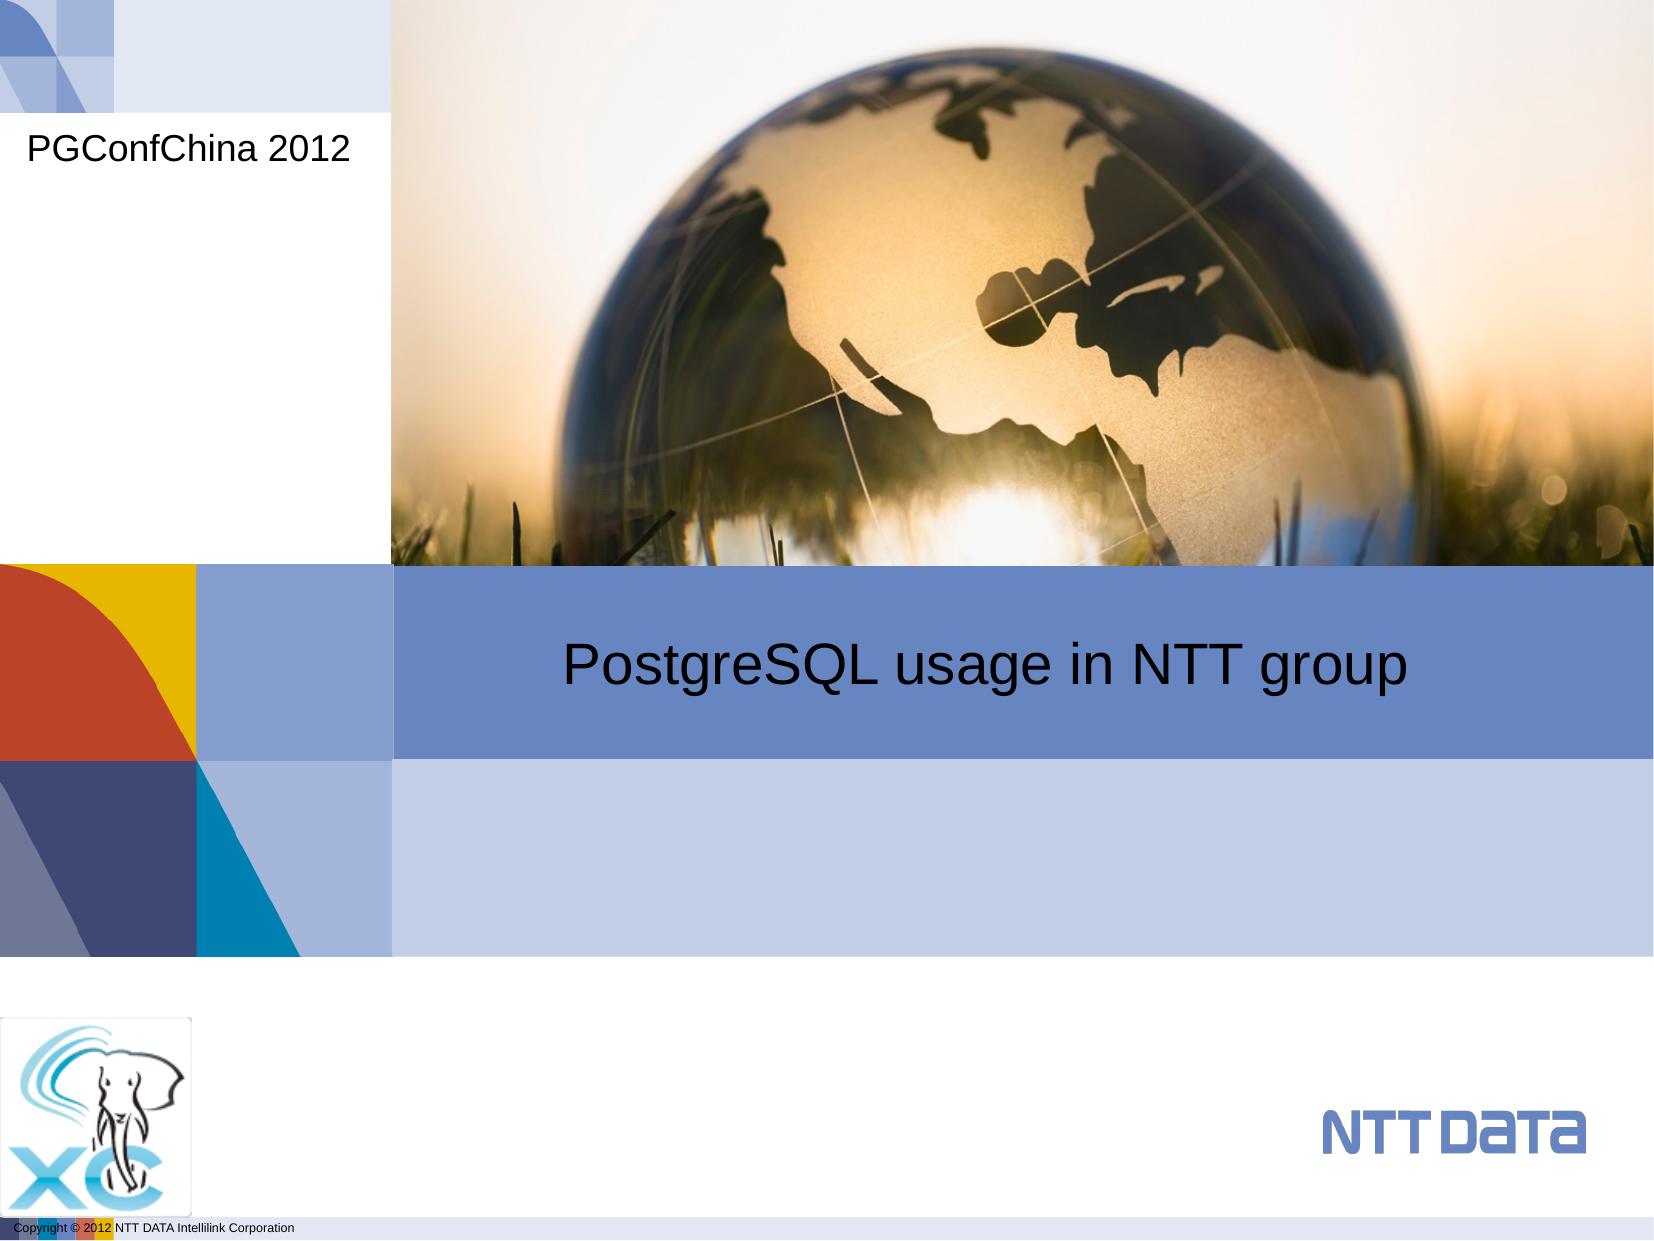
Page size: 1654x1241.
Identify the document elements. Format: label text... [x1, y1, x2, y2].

text_box PGConfChina 2012 [11, 120, 378, 178]
picture [1323, 1110, 1586, 1154]
picture [391, 0, 1654, 566]
title PostgreSQL usage in NTT group [330, 560, 1642, 768]
picture [0, 1017, 192, 1218]
picture [0, 564, 391, 957]
picture [0, 0, 114, 113]
